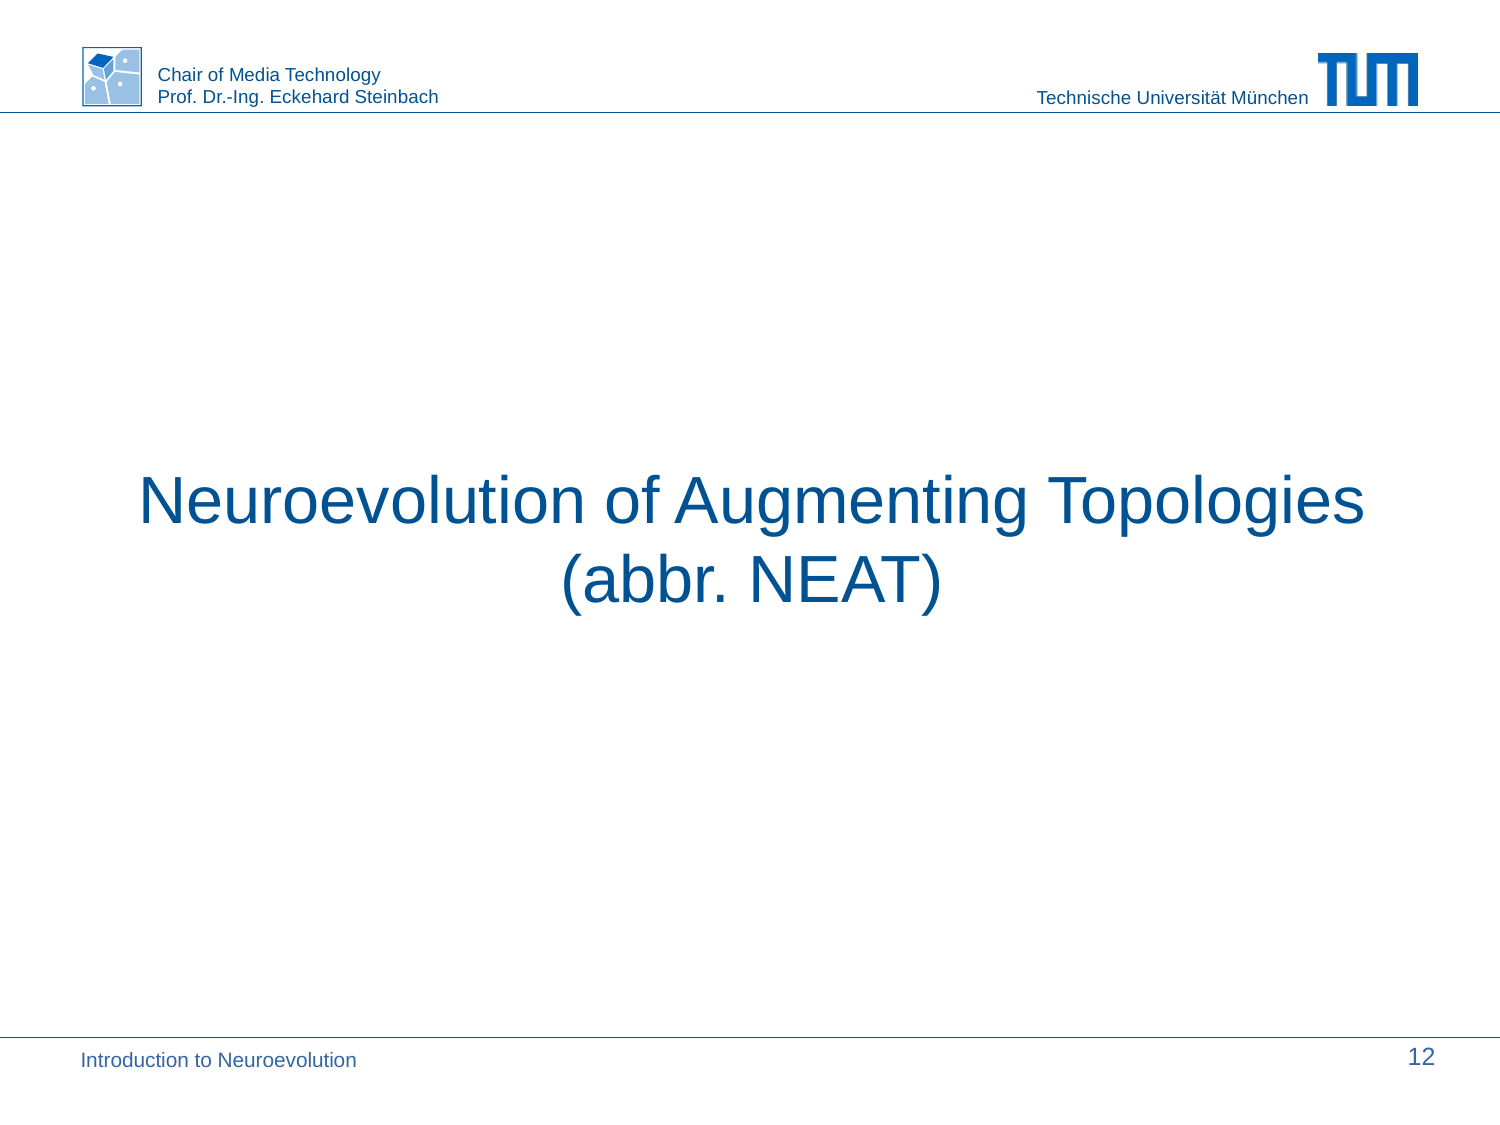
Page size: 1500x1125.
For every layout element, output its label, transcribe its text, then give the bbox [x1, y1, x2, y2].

text_box Introduction to Neuroevolution [65, 1041, 406, 1081]
title Neuroevolution of Augmenting Topologies (abbr. NEAT) [85, 448, 1419, 662]
picture [1318, 53, 1418, 106]
text_box <number> [1392, 1035, 1471, 1090]
